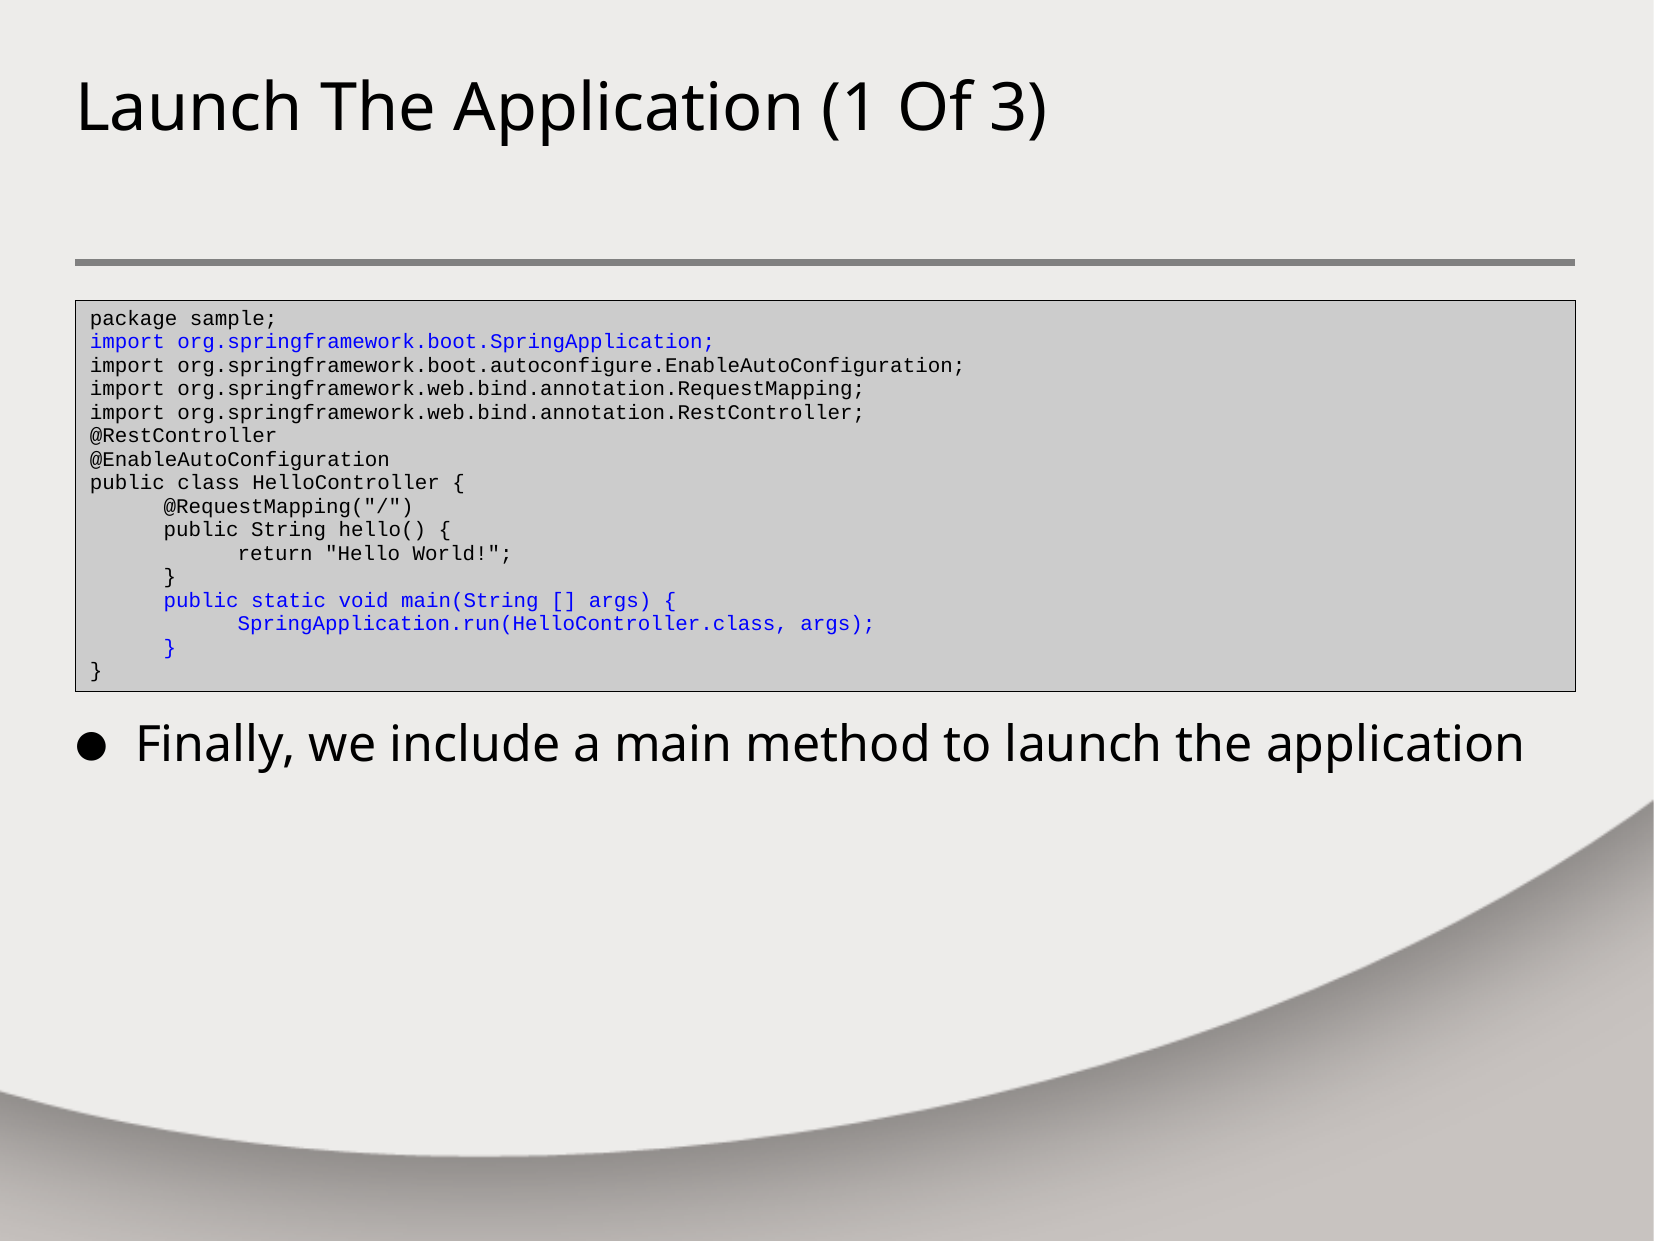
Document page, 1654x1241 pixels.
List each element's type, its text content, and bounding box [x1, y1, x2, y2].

list Finally, we include a main method to launch the application [75, 692, 1576, 1163]
picture [0, 0, 1654, 1241]
text_box package sample; import org.springframework.boot.SpringApplication; import org.springframework.boot.autoconfigure.EnableAutoConfiguration; import org.springframework.web.bind.annotation.RequestMapping; import org.springframework.web.bind.annotation.RestController; @RestController @EnableAutoConfiguration public class HelloController { @RequestMapping("/") public String hello() { return "Hello World!"; } public static void main(String [] args) { SpringApplication.run(HelloController.class, args); } } [75, 300, 1576, 692]
title Launch The Application (1 Of 3) [75, 75, 1576, 226]
